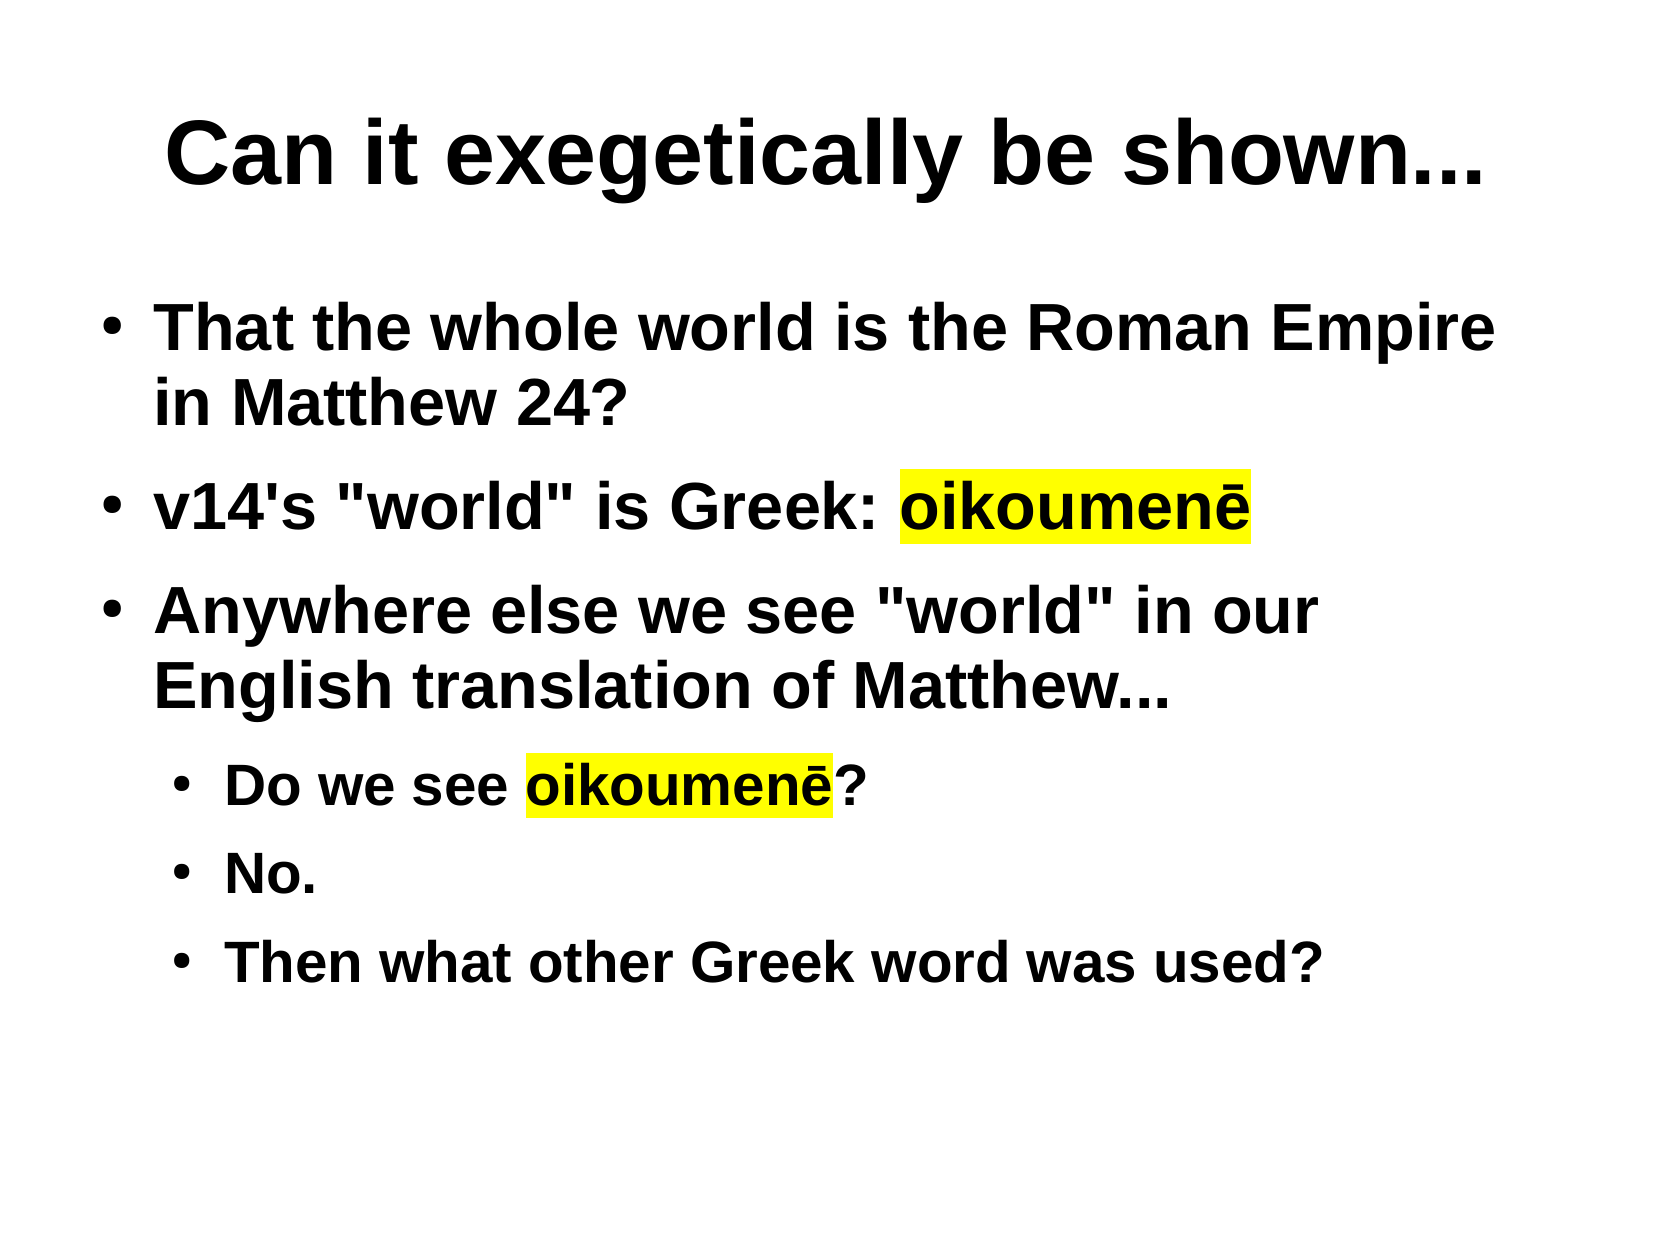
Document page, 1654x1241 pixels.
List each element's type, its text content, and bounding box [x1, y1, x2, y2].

title Can it exegetically be shown... [82, 49, 1571, 257]
list That the whole world is the Roman Empire in Matthew 24? v14's "world" is Greek: oikoumenē Anywhere else we see "world" in our English translation of Matthew... Do we see oikoumenē? No. Then what other Greek word was used? [82, 290, 1571, 1010]
